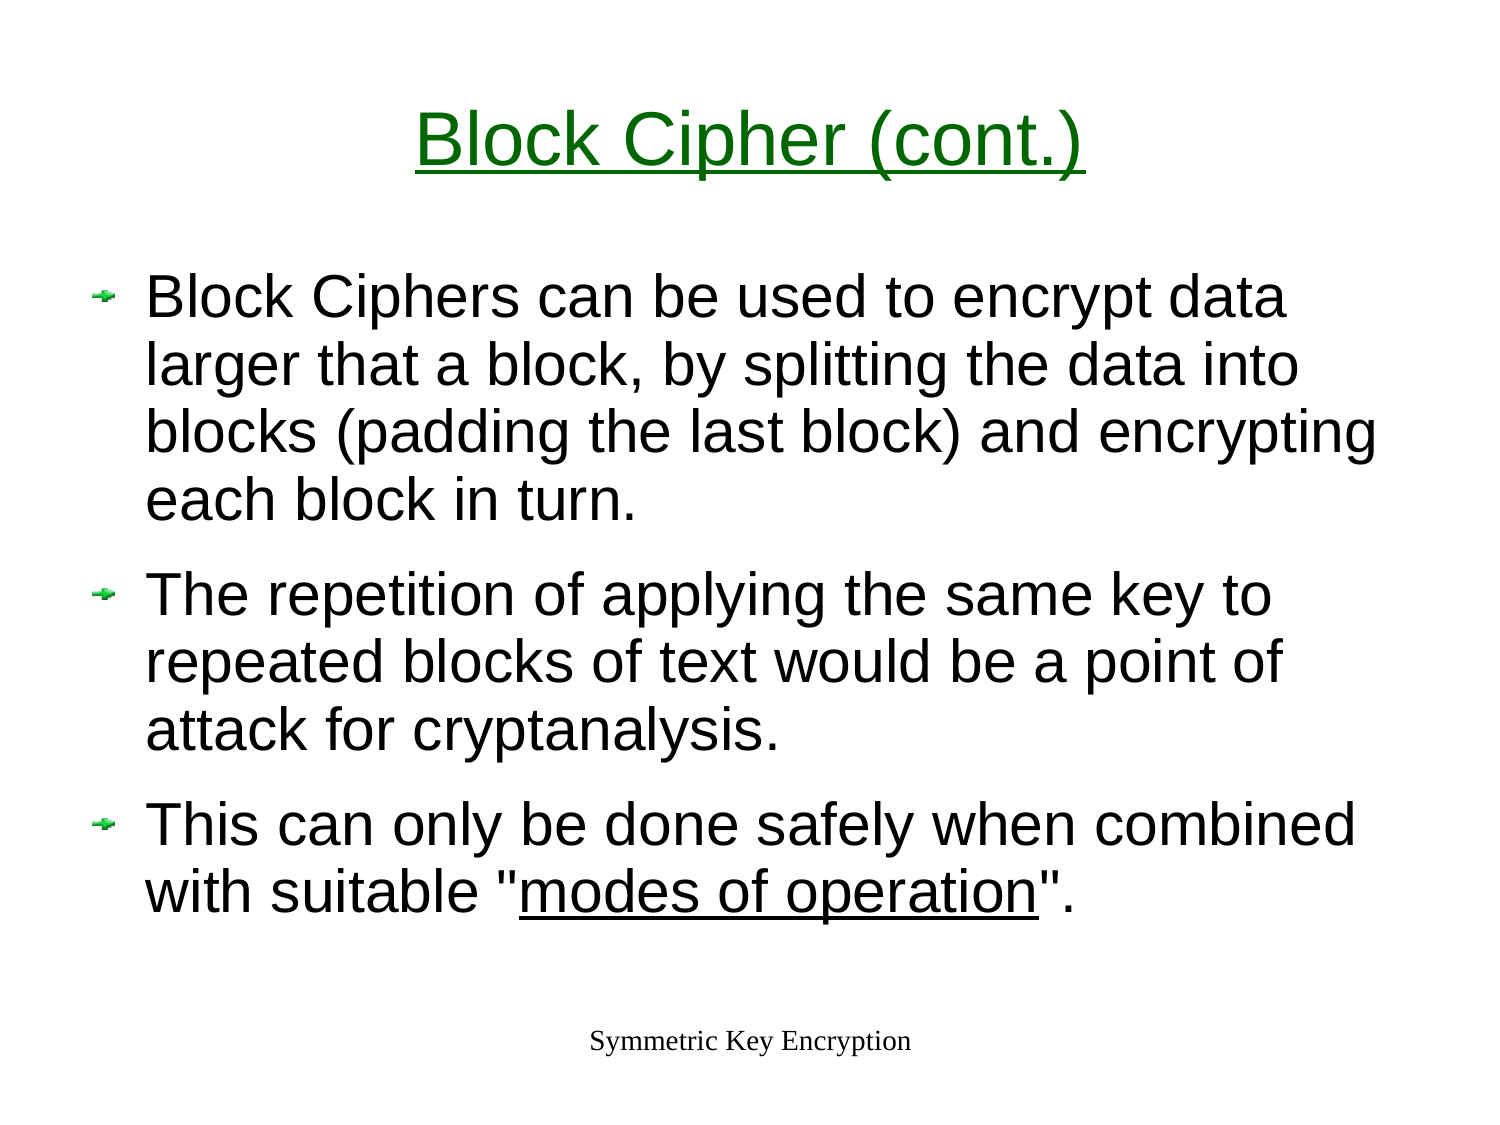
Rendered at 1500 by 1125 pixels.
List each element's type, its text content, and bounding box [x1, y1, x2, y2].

list Block Ciphers can be used to encrypt data larger that a block, by splitting the data into blocks (padding the last block) and encrypting each block in turn. The repetition of applying the same key to repeated blocks of text would be a point of attack for cryptanalysis. This can only be done safely when combined with suitable "modes of operation". [75, 262, 1425, 1006]
title Block Cipher (cont.) [75, 93, 1425, 185]
